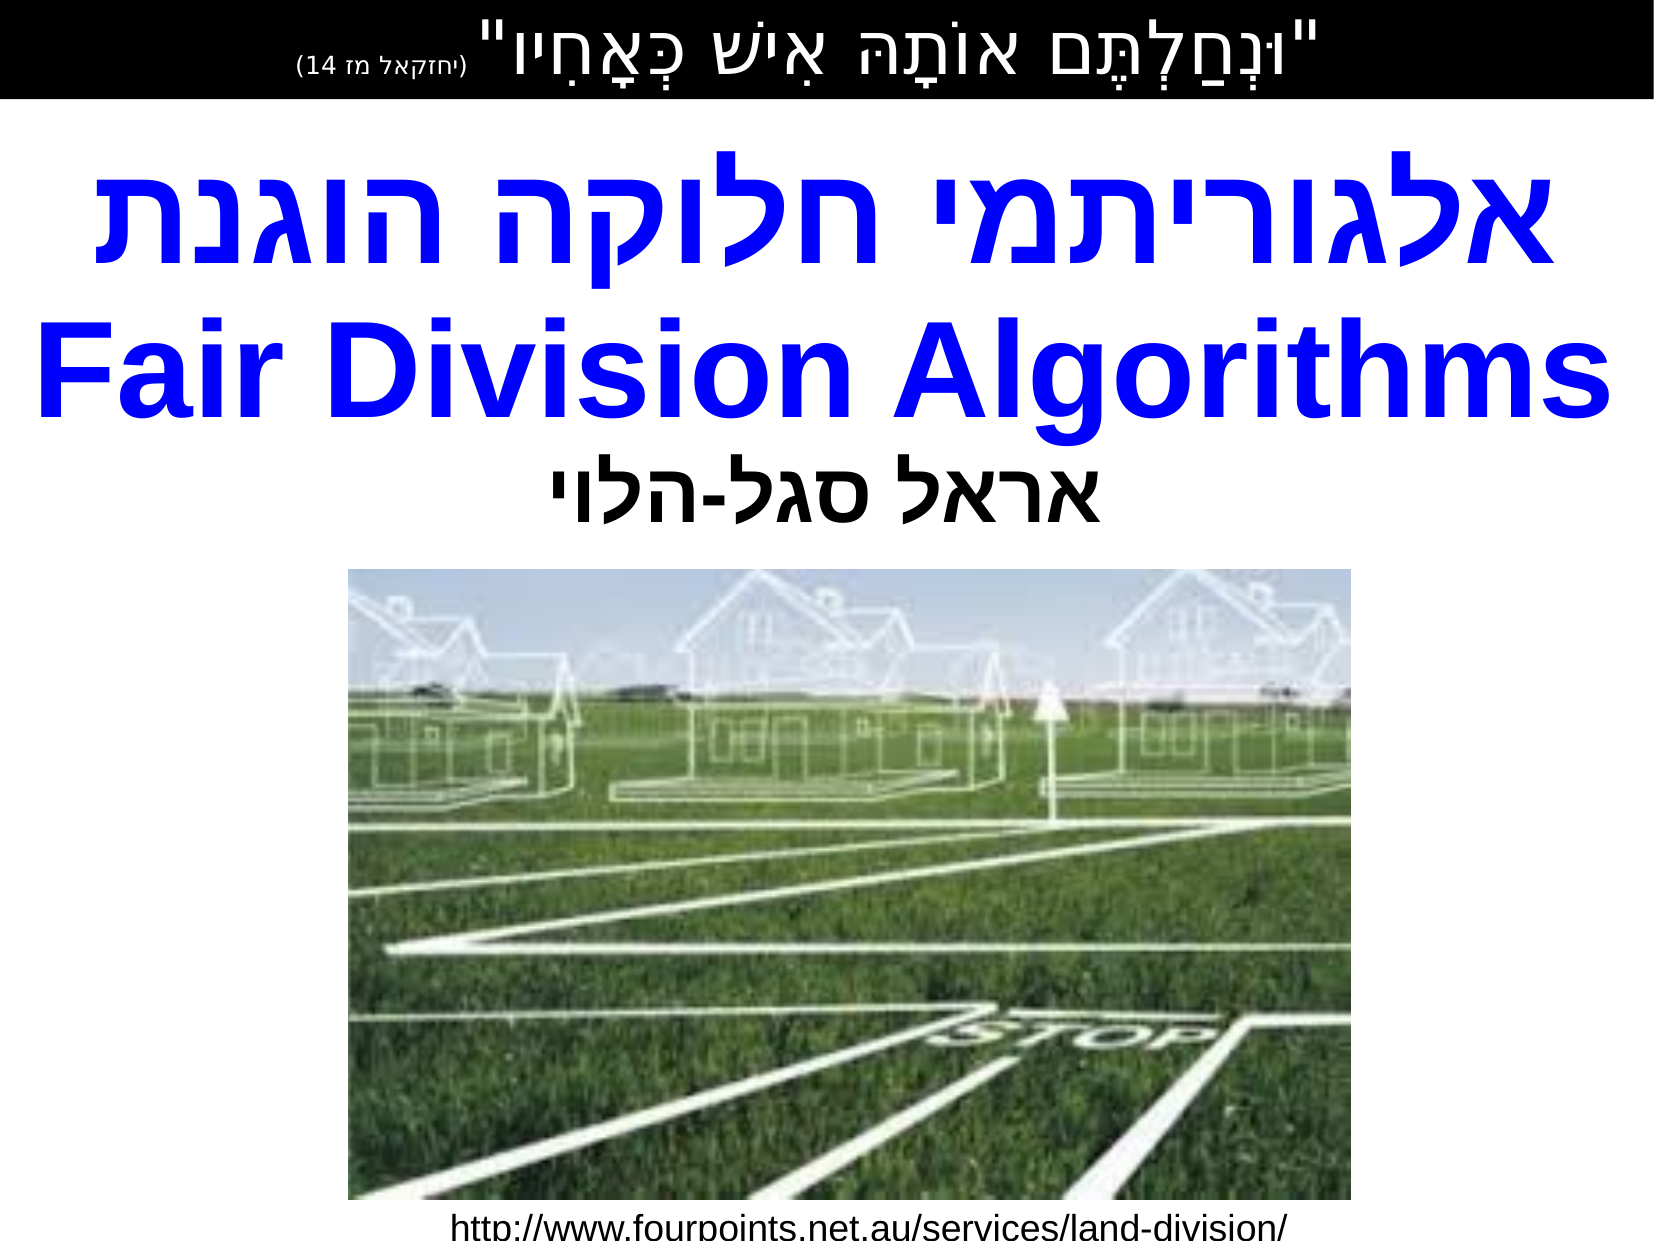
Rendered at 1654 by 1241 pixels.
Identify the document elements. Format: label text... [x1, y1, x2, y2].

title אלגוריתמי חלוקה הוגנת Fair Division Algorithms אראל סגל-הלוי [30, 139, 1621, 541]
text_box http://www.fourpoints.net.au/services/land-division/ [435, 1200, 1304, 1241]
picture [348, 569, 1351, 1201]
text_box "וּנְחַלְתֶּם אוֹתָהּ אִישׁ כְּאָחִיו" (יחזקאל מז 14) [0, 0, 1654, 100]
